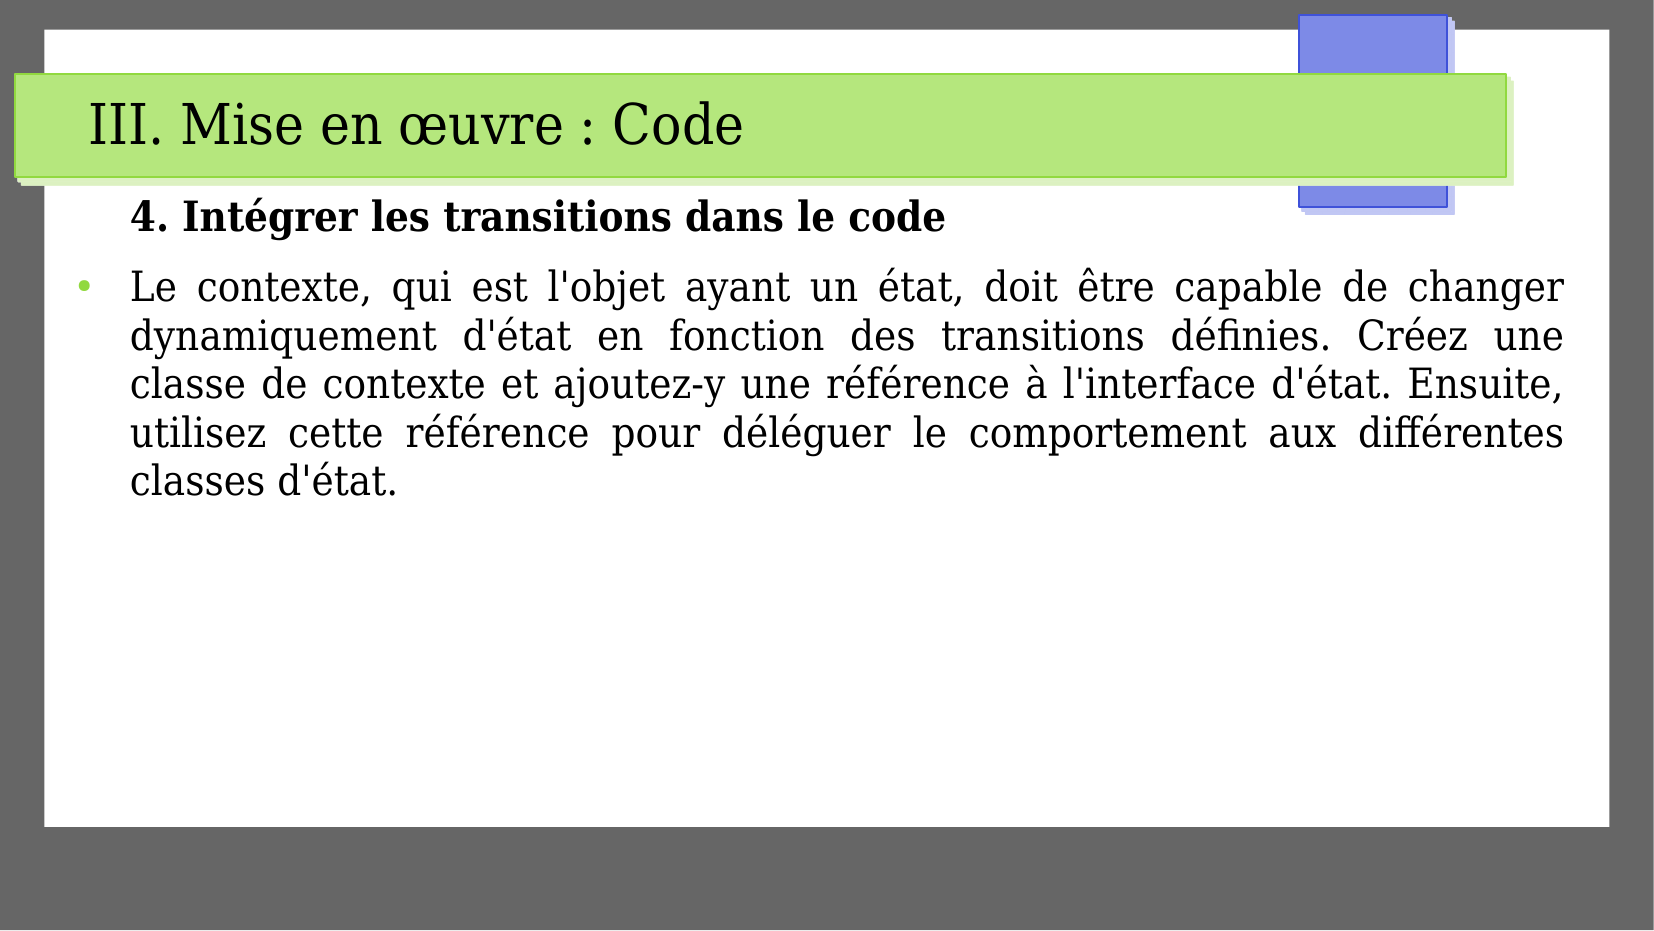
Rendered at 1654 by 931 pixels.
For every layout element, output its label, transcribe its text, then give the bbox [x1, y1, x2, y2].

list 4. Intégrer les transitions dans le code Le contexte, qui est l'objet ayant un état, doit être capable de changer dynamiquement d'état en fonction des transitions définies. Créez une classe de contexte et ajoutez-y une référence à l'interface d'état. Ensuite, utilisez cette référence pour déléguer le comportement aux différentes classes d'état. [59, 191, 1565, 827]
title III. Mise en œuvre : Code [88, 73, 1506, 178]
